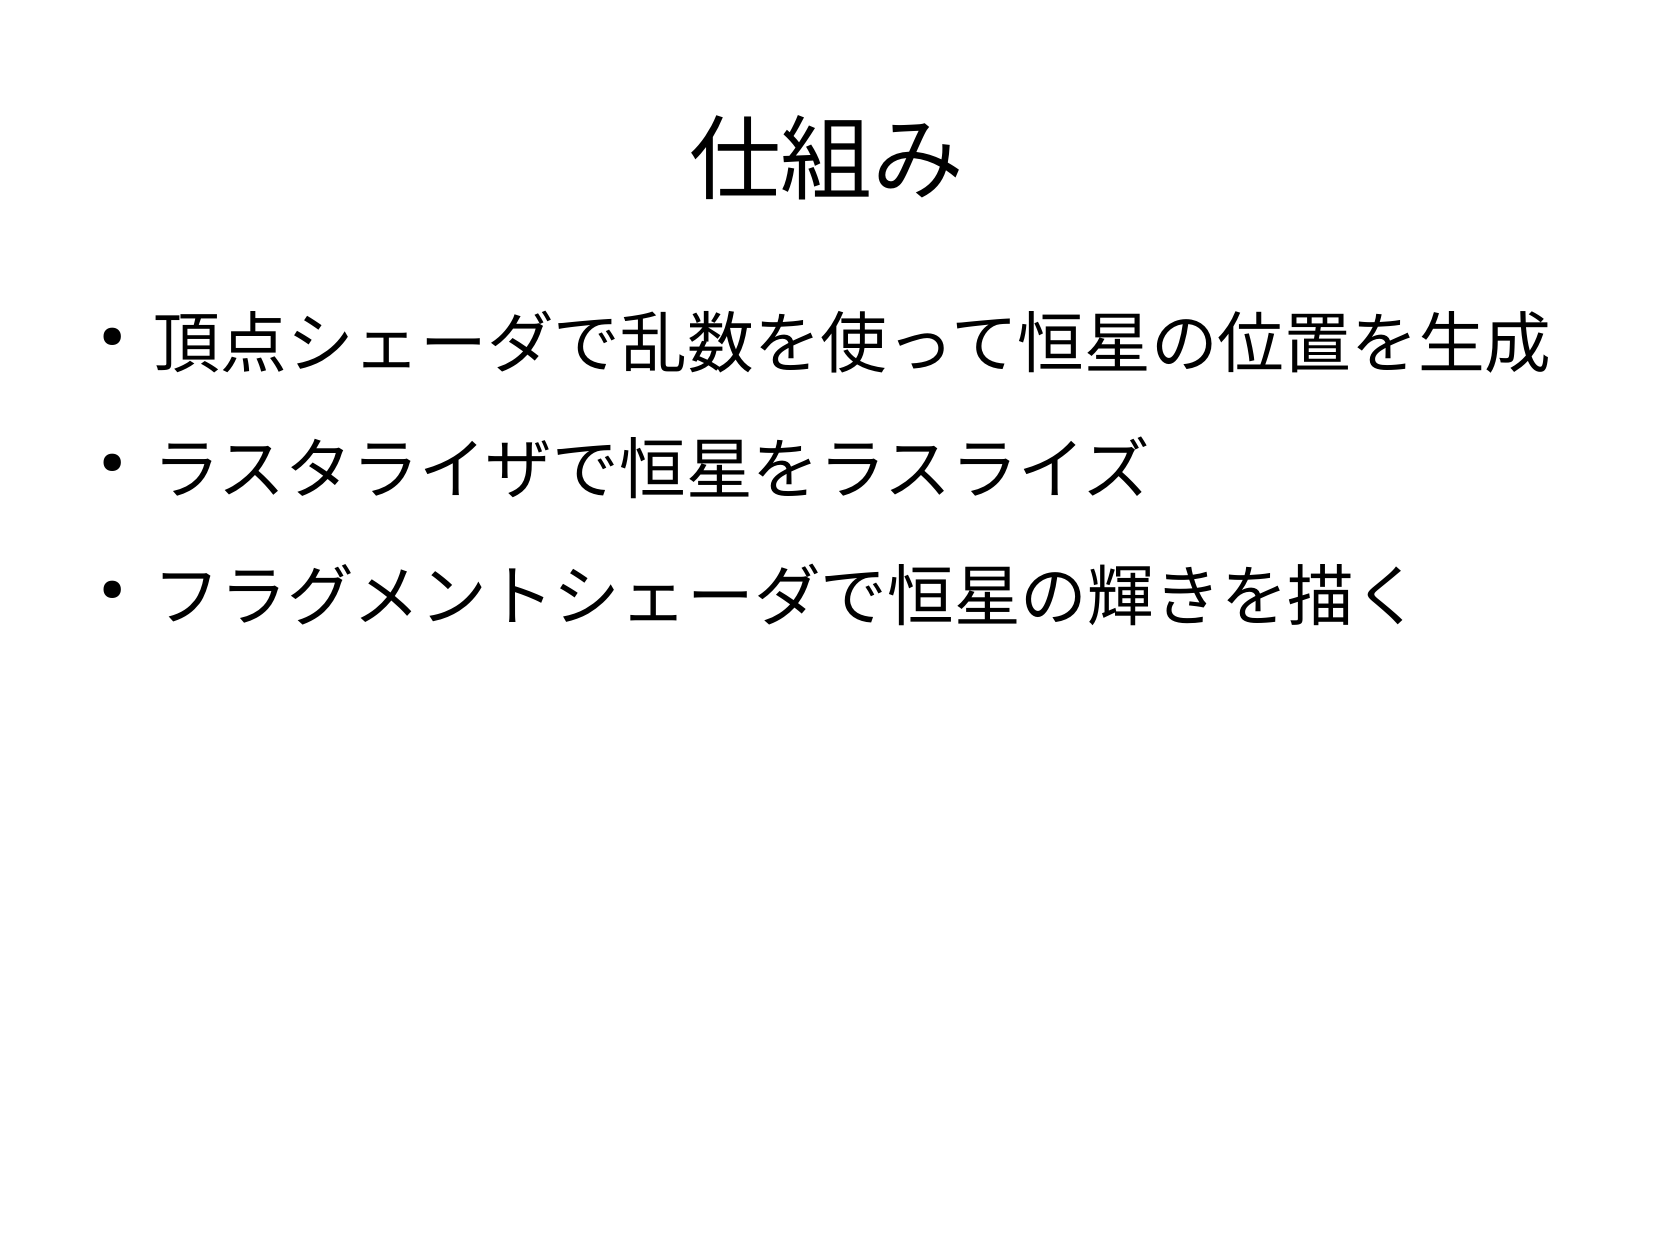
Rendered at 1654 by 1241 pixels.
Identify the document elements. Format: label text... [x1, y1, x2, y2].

title 仕組み [82, 49, 1571, 257]
list 頂点シェーダで乱数を使って恒星の位置を生成 ラスタライザで恒星をラスライズ フラグメントシェーダで恒星の輝きを描く [82, 290, 1571, 1010]
